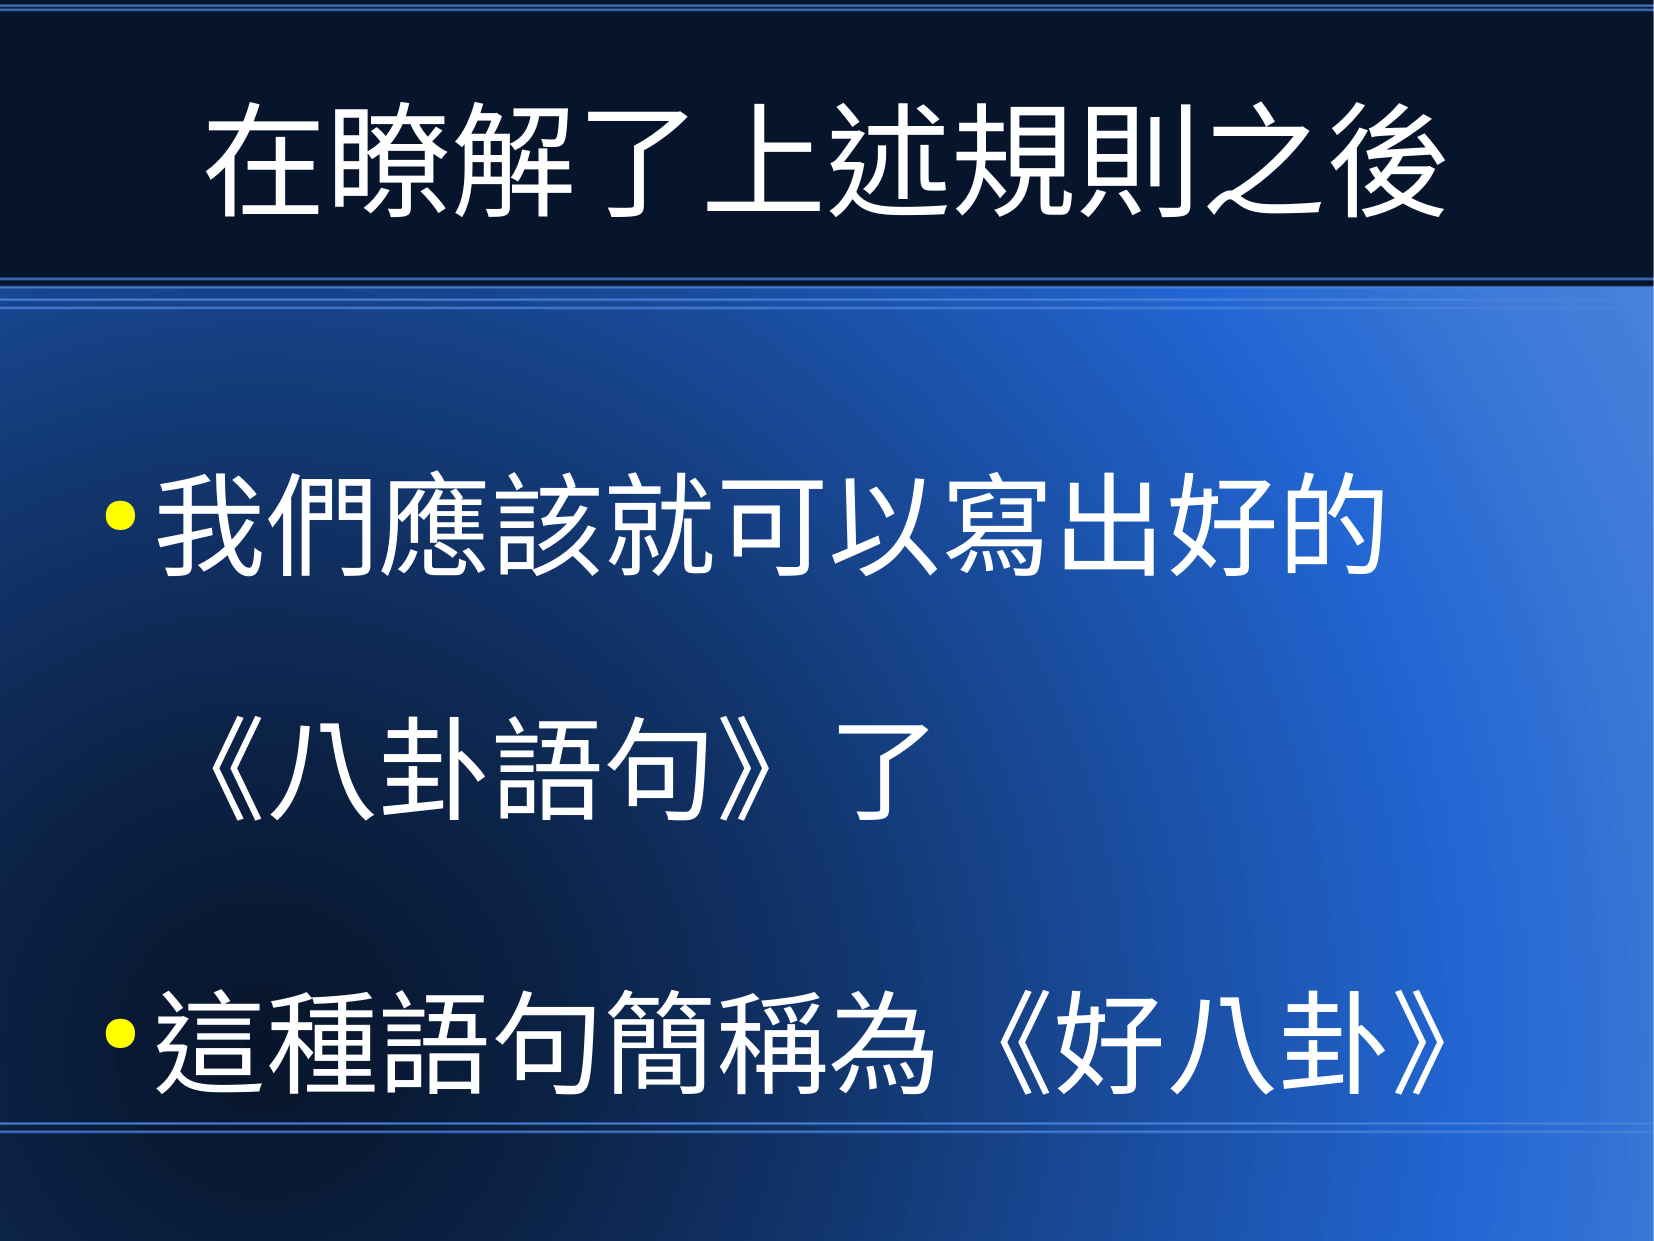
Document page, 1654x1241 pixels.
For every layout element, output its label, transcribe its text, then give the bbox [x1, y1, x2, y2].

title 在瞭解了上述規則之後 [82, 49, 1571, 257]
list 我們應該就可以寫出好的《八卦語句》了 這種語句簡稱為《好八卦》 [82, 355, 1571, 1241]
picture [0, 0, 1654, 1241]
